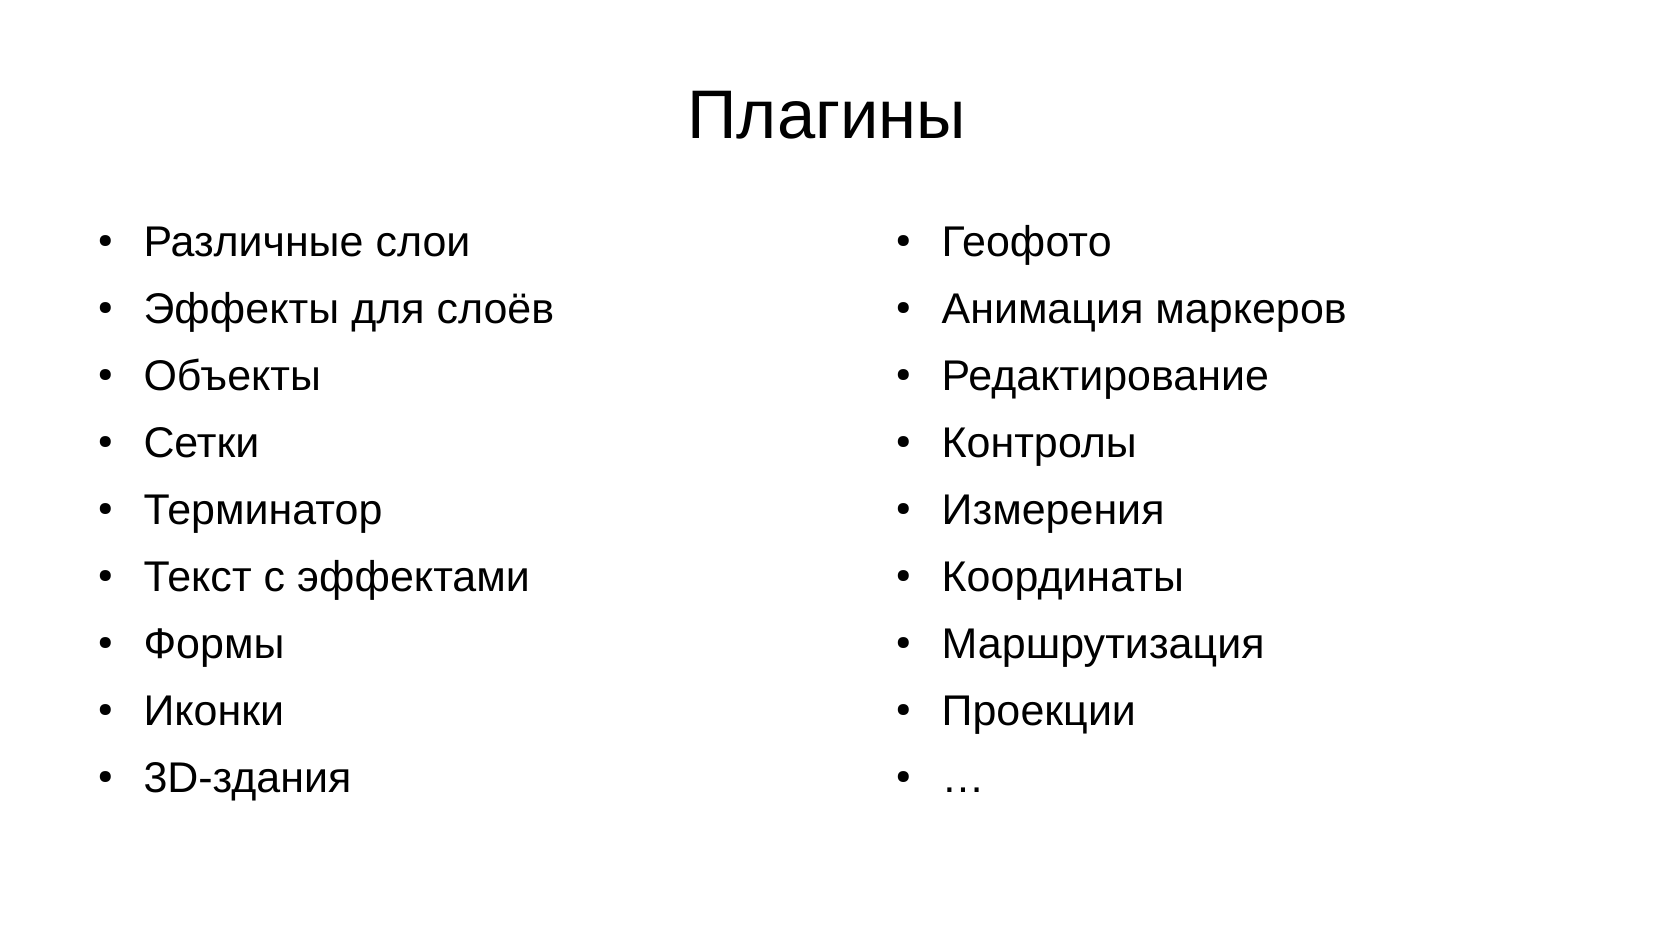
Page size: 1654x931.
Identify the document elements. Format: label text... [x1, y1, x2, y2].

list Геофото Анимация маркеров Редактирование Контролы Измерения Координаты Маршрутизация Проекции … [880, 217, 1607, 811]
title Плагины [82, 37, 1571, 193]
list Различные слои Эффекты для слоёв Объекты Сетки Терминатор Текст с эффектами Формы Иконки 3D-здания [82, 217, 809, 811]
